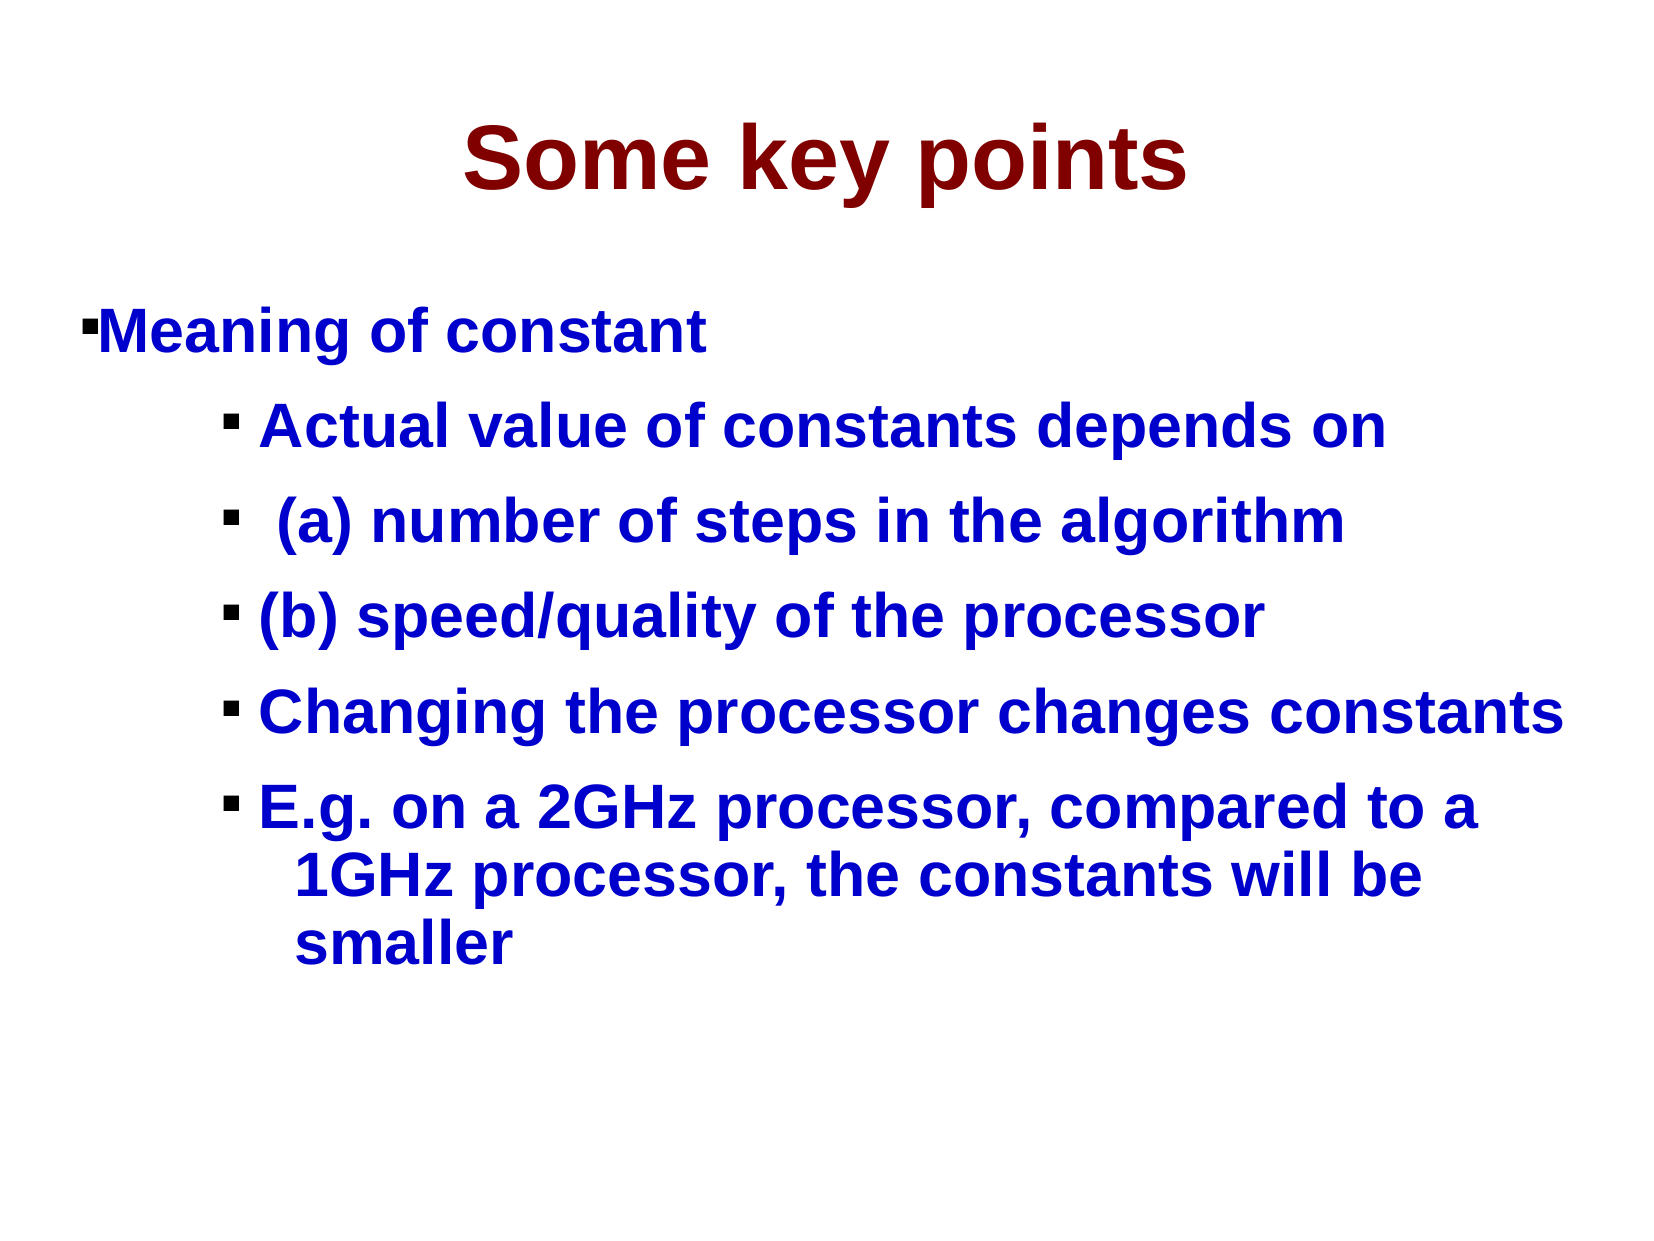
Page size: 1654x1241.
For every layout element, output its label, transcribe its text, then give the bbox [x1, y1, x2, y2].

title Some key points [82, 49, 1571, 257]
list Meaning of constant Actual value of constants depends on (a) number of steps in the algorithm (b) speed/quality of the processor Changing the processor changes constants E.g. on a 2GHz processor, compared to a 1GHz processor, the constants will be smaller [82, 290, 1571, 1010]
